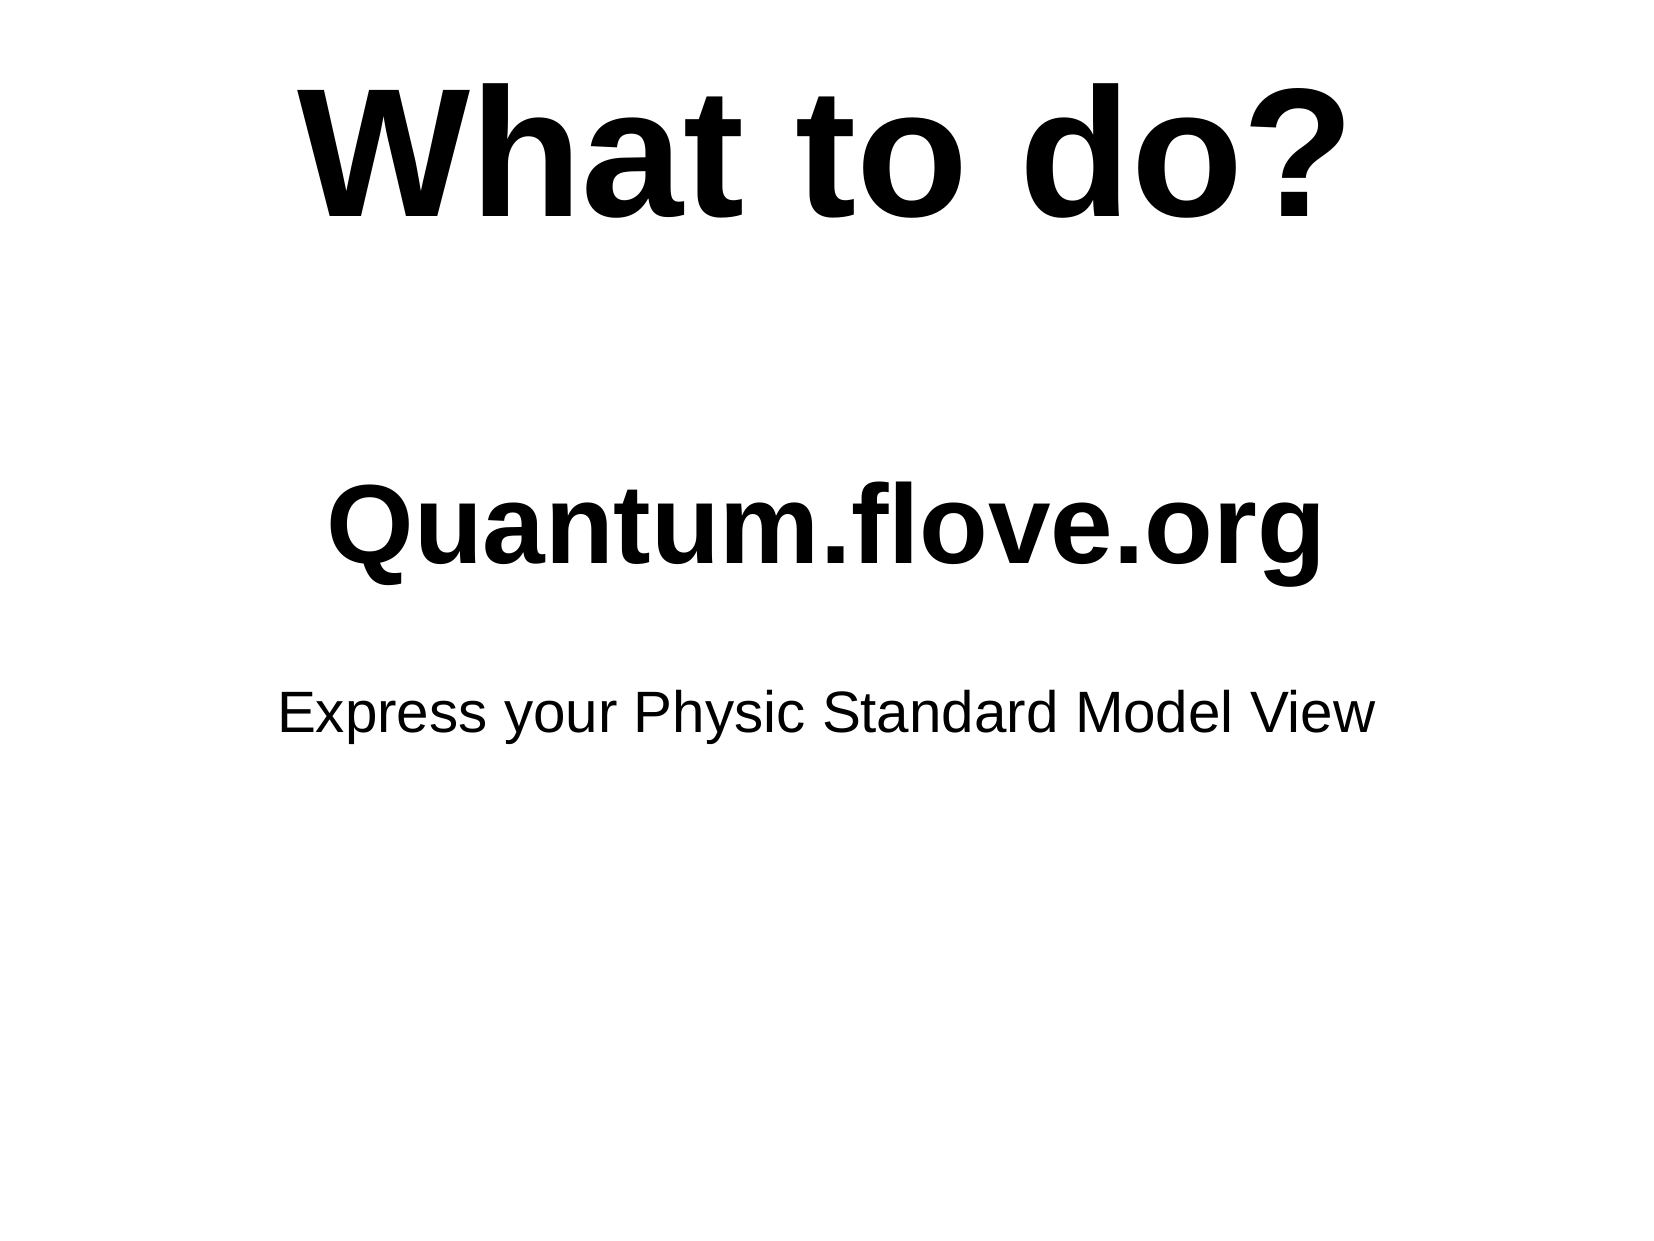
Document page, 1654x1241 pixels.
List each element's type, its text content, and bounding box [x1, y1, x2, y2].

subtitle Quantum.flove.org Express your Physic Standard Model View [82, 182, 1571, 1118]
title What to do? [82, 49, 1571, 182]
